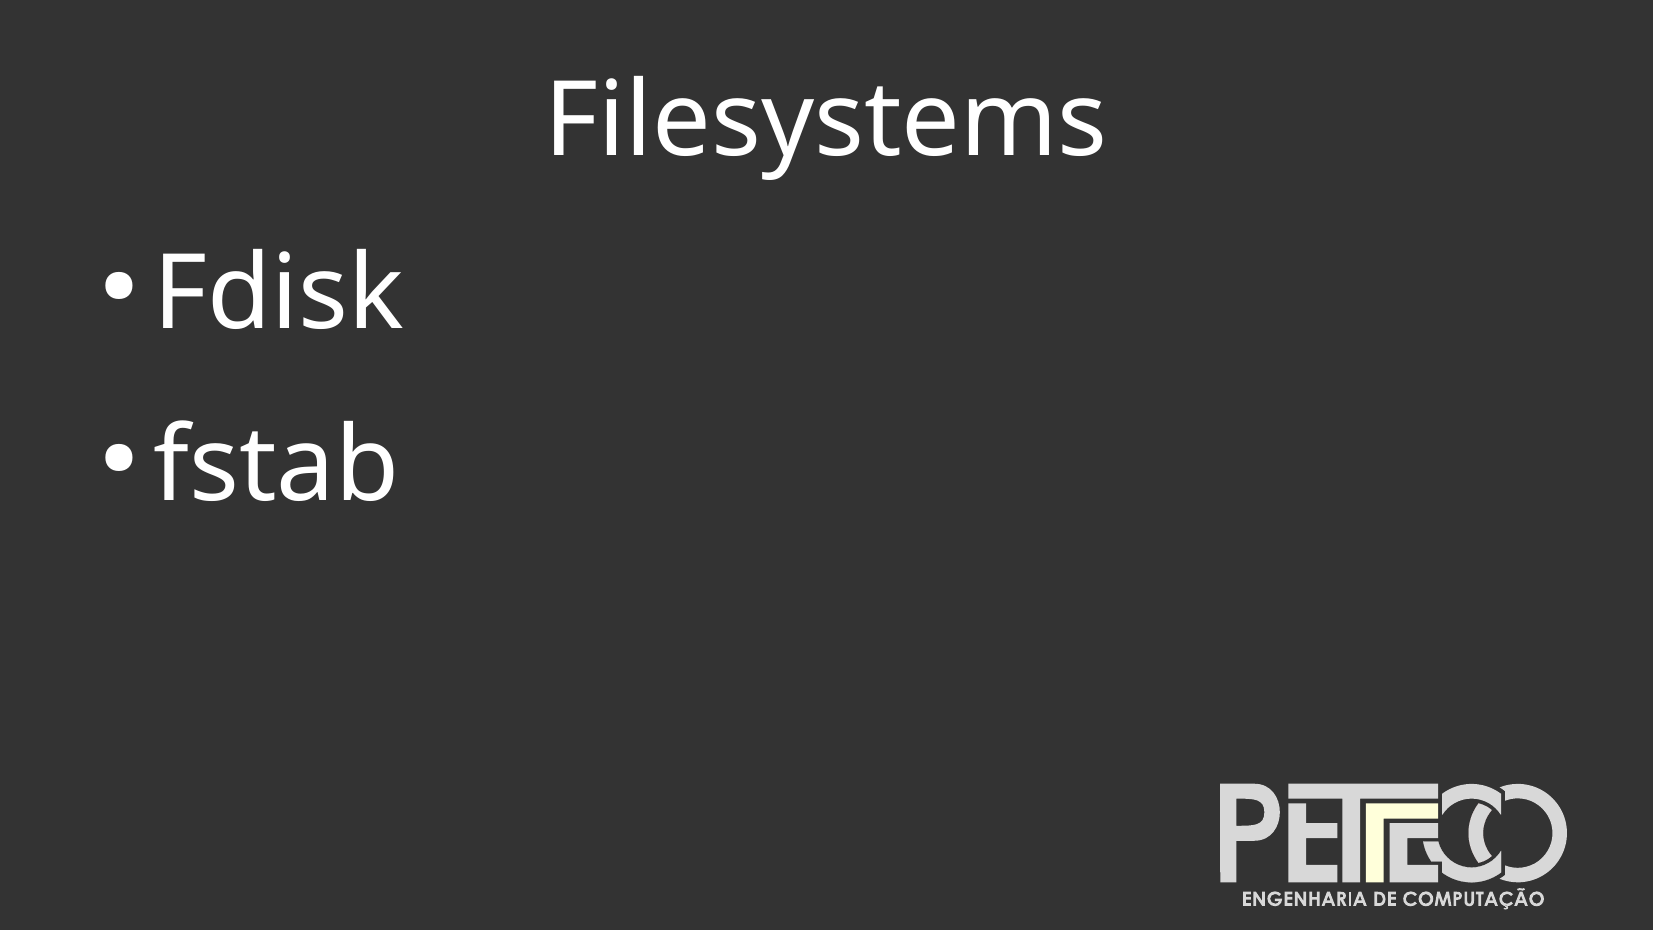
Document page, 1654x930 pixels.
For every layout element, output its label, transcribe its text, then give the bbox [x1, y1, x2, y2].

list Fdisk fstab [82, 217, 1571, 757]
title Filesystems [82, 37, 1571, 193]
